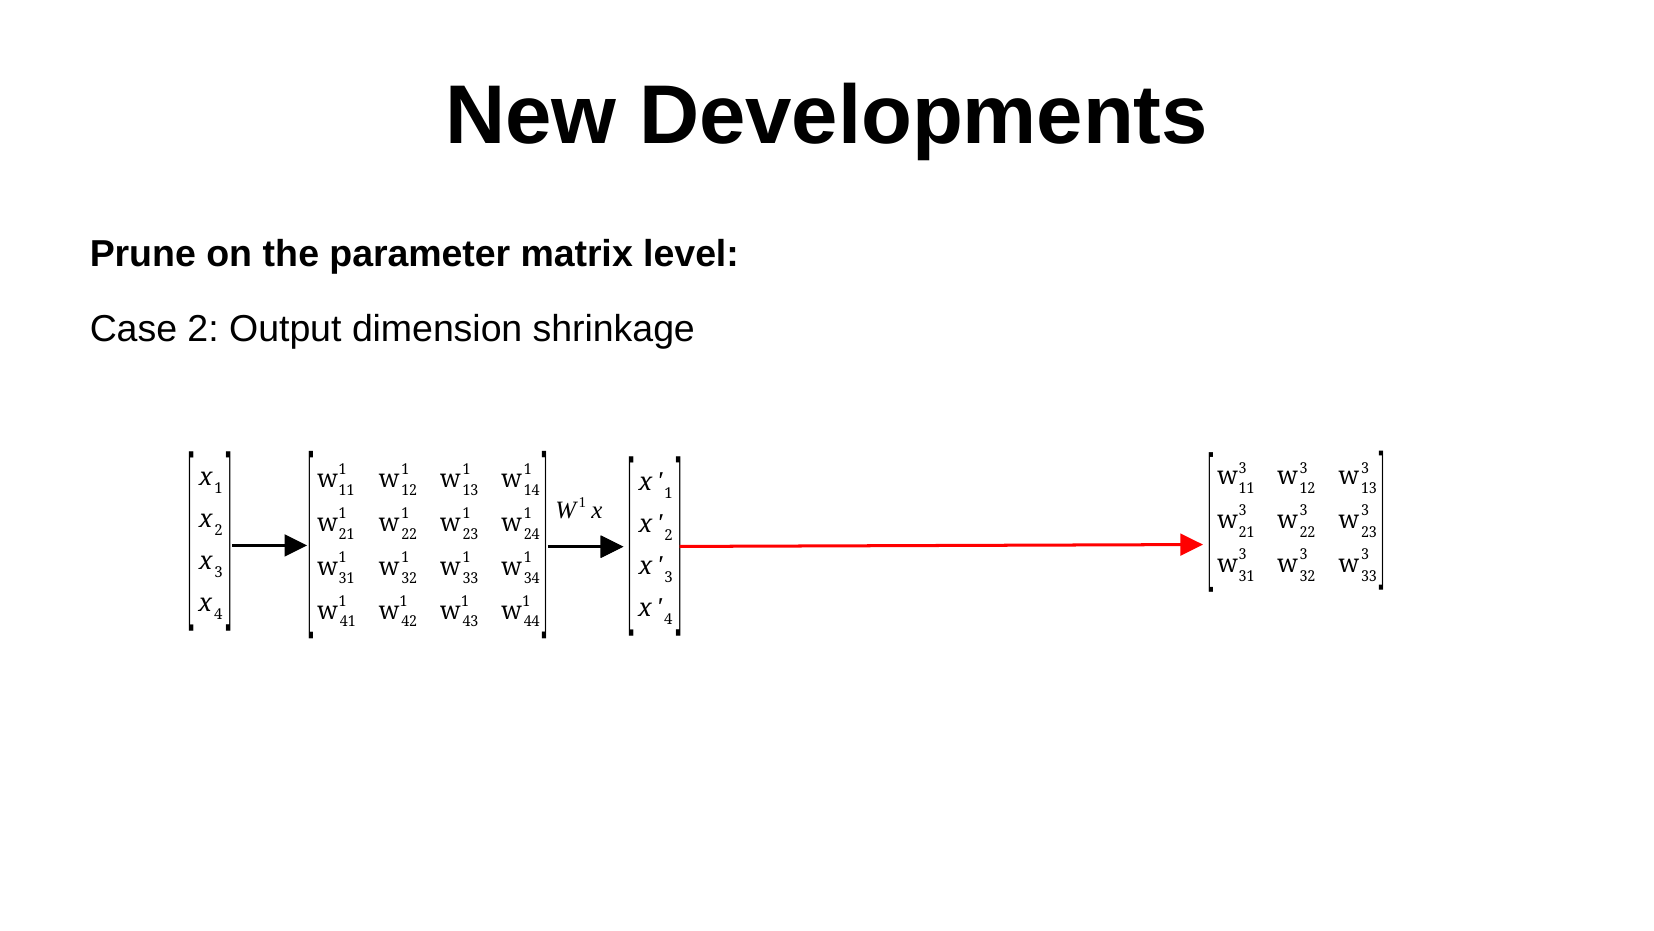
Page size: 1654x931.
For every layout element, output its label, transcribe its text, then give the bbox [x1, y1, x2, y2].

chart [627, 455, 683, 638]
text_box Prune on the parameter matrix level: [75, 225, 950, 300]
chart [307, 450, 609, 640]
text_box Case 2: Output dimension shrinkage [75, 300, 950, 390]
chart [1207, 450, 1386, 593]
chart [187, 450, 233, 633]
title New Developments [82, 37, 1571, 193]
